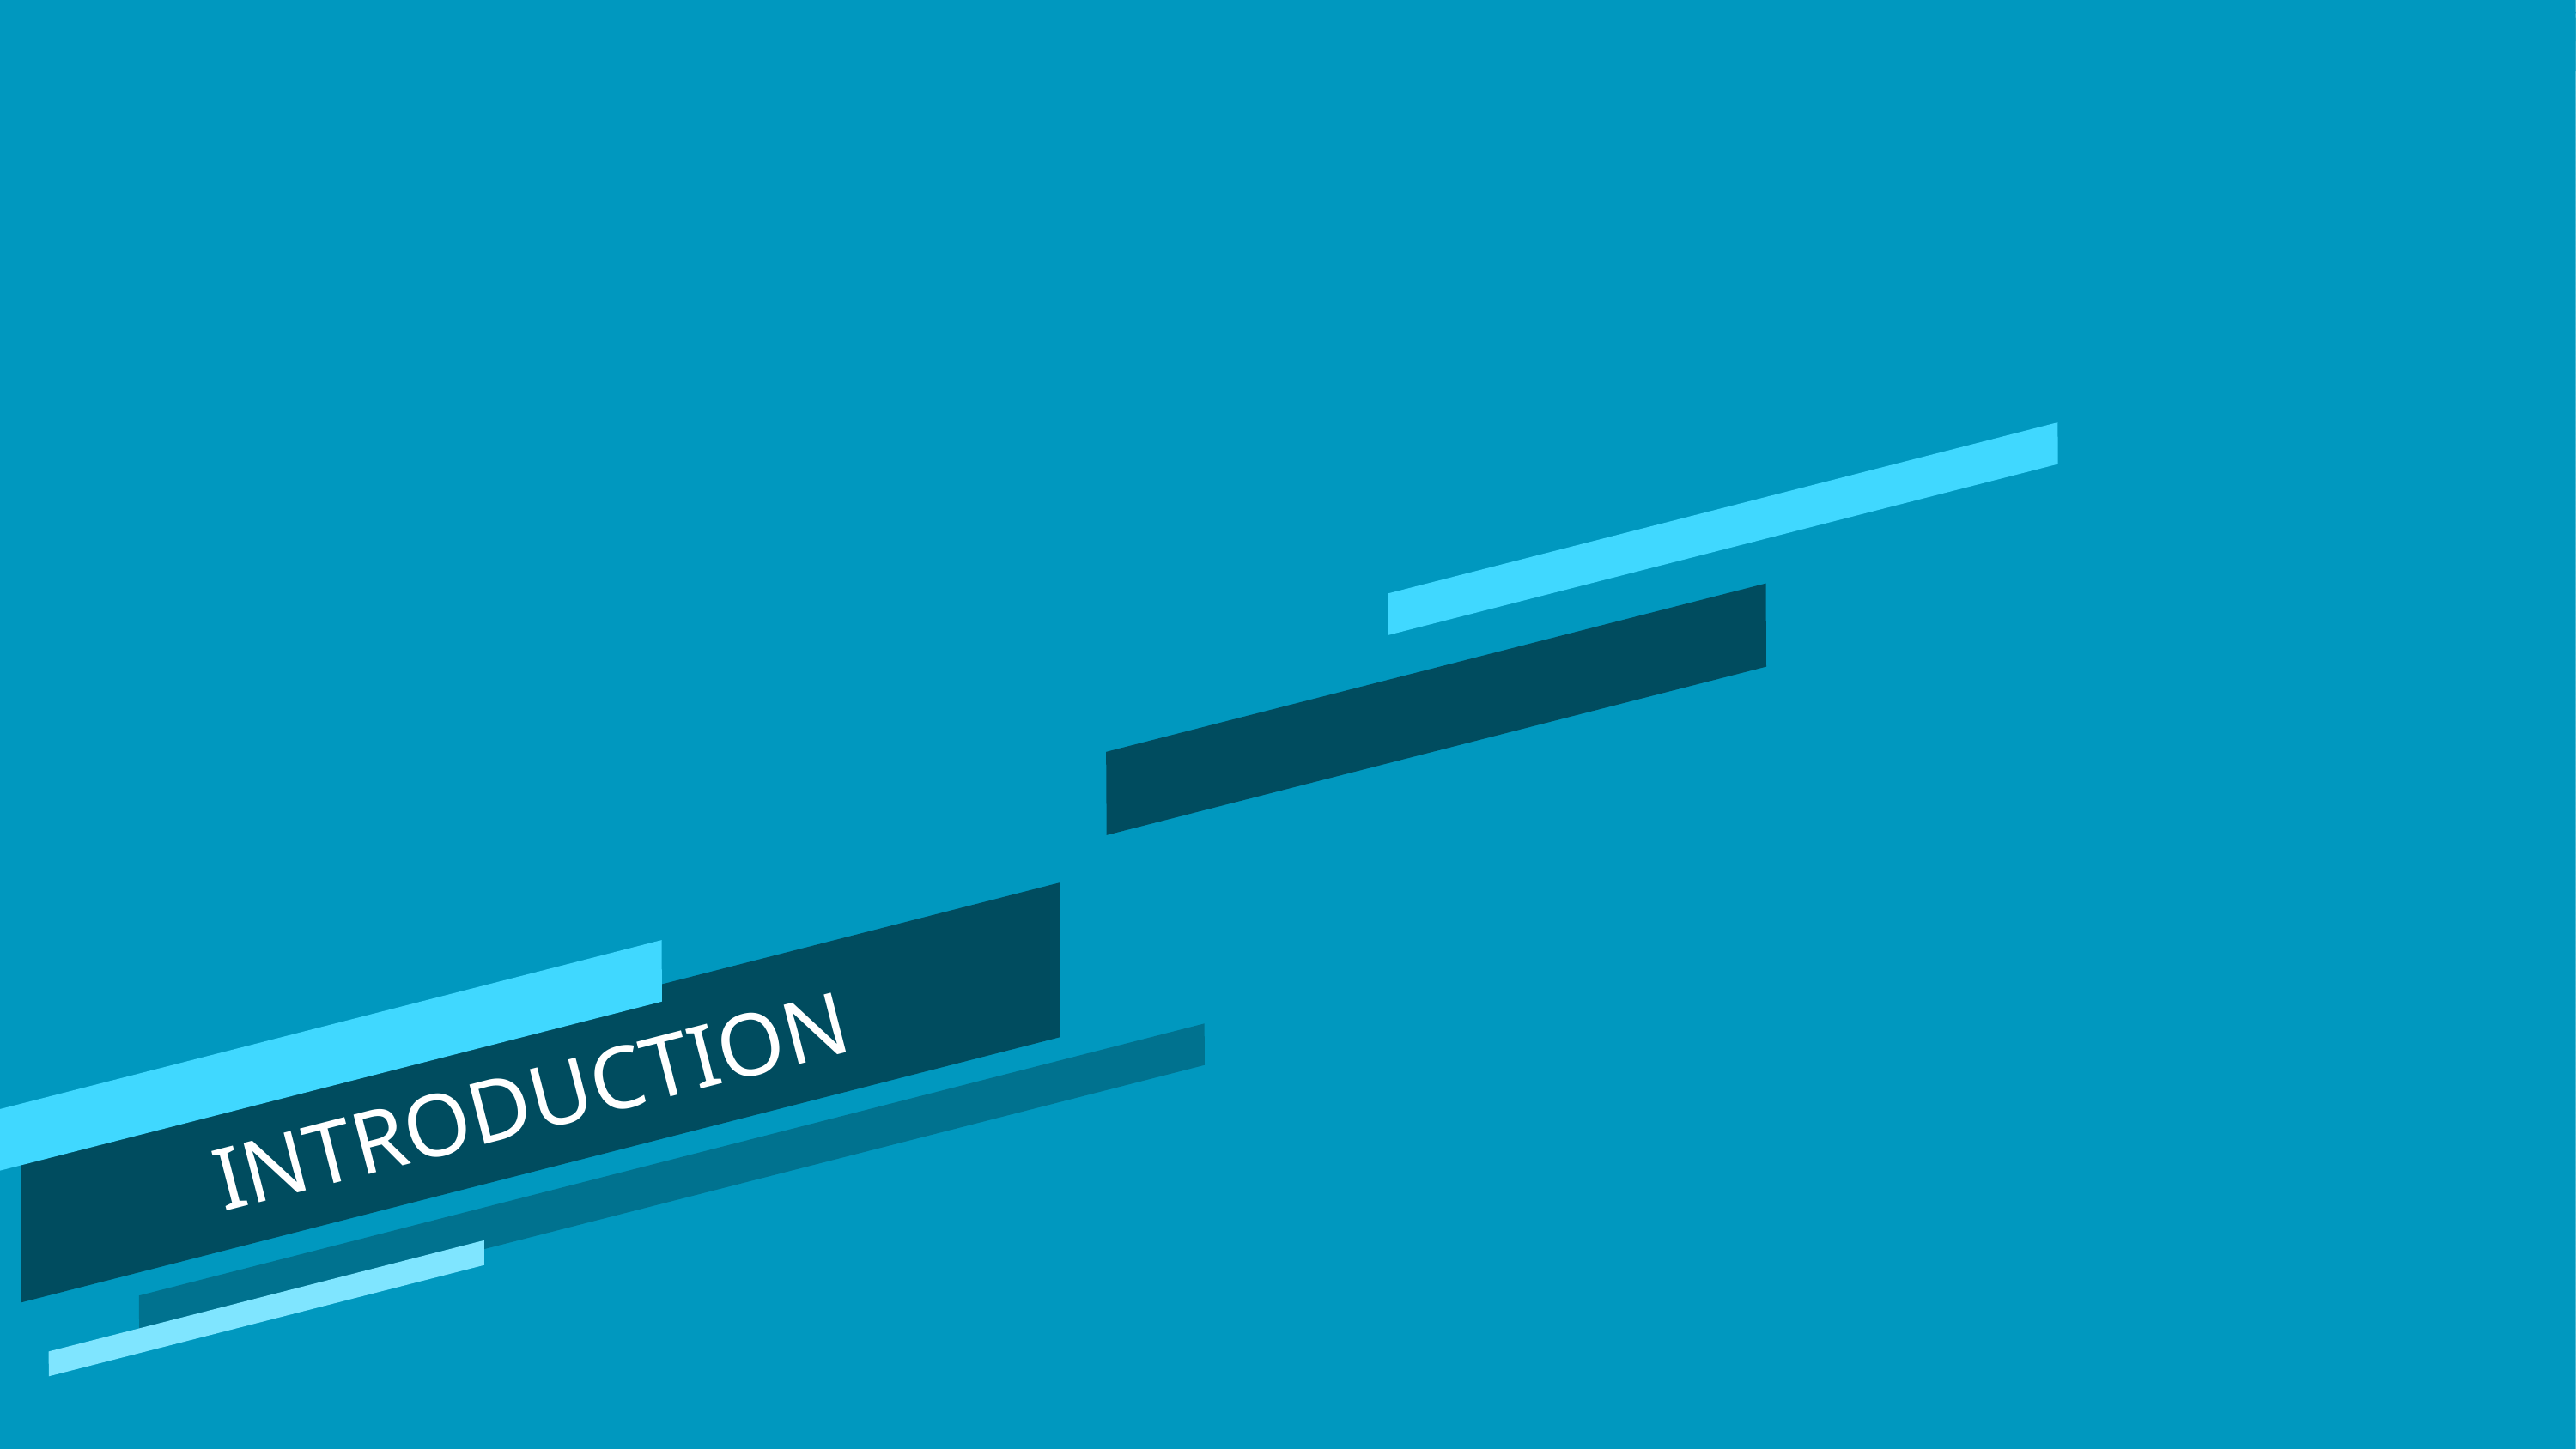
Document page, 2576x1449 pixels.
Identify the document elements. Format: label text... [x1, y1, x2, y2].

text_box INTRODUCTION [42, 919, 1018, 1276]
text_box [0, 0, 2576, 1449]
